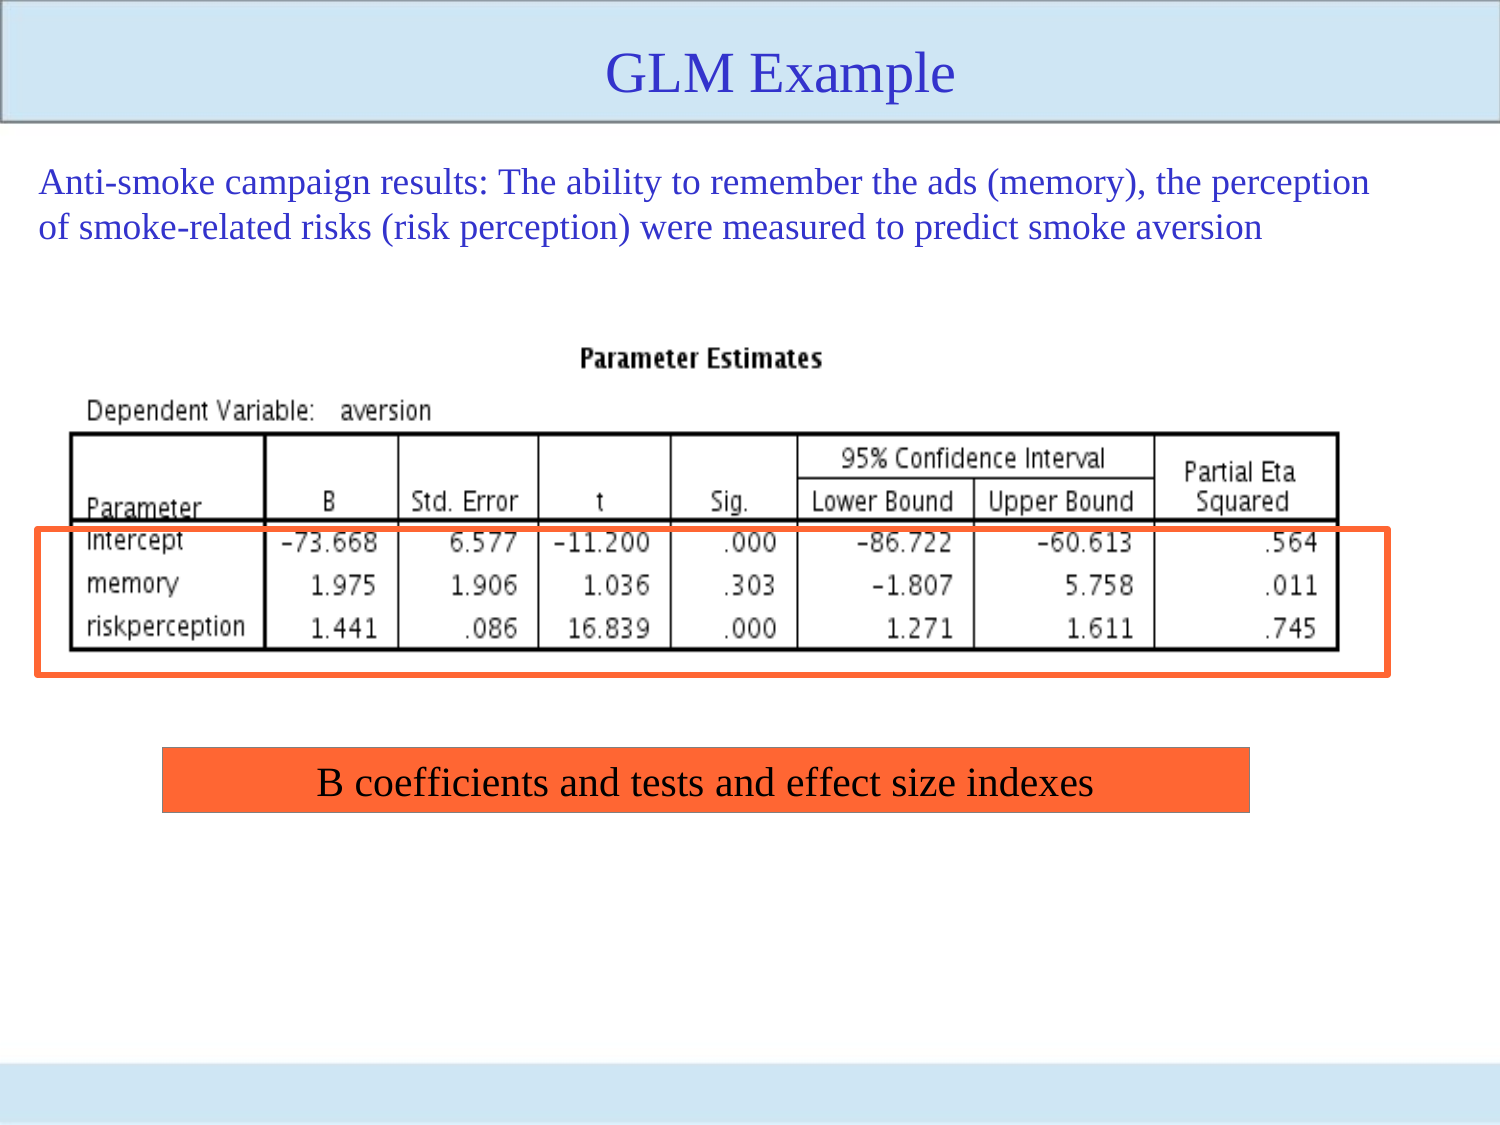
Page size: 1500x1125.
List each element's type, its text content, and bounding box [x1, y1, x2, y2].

text_box Anti-smoke campaign results: The ability to remember the ads (memory), the perception of smoke-related risks (risk perception) were measured to predict smoke aversion [23, 149, 1426, 263]
picture [0, 0, 1500, 1125]
title GLM Example [249, 21, 1313, 117]
text_box B coefficients and tests and effect size indexes [162, 747, 1250, 813]
